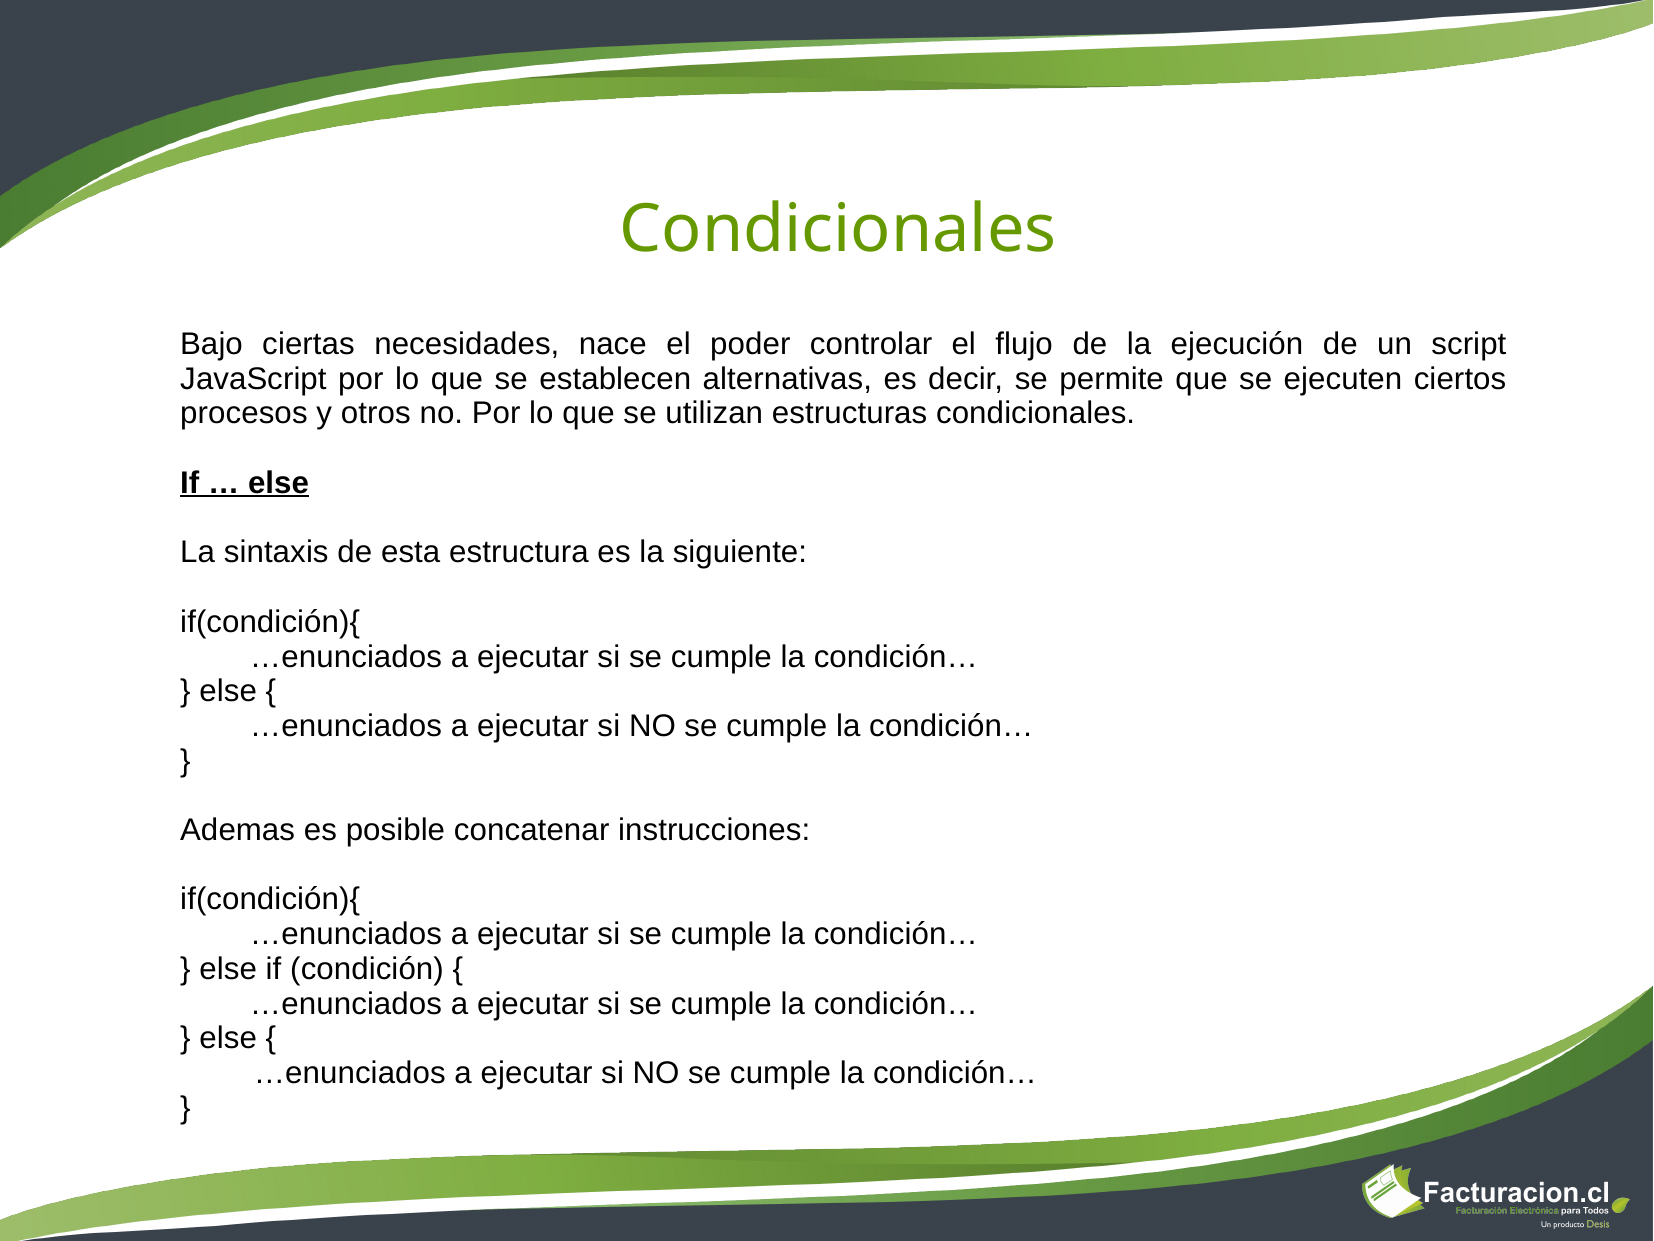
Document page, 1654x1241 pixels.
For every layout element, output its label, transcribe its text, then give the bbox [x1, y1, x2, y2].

picture [0, 0, 1653, 1241]
text_box Condicionales [165, 177, 1512, 286]
text_box Bajo ciertas necesidades, nace el poder controlar el flujo de la ejecución de un script JavaScript por lo que se establecen alternativas, es decir, se permite que se ejecuten ciertos procesos y otros no. Por lo que se utilizan estructuras condicionales. If … else La sintaxis de esta estructura es la siguiente: if(condición){ …enunciados a ejecutar si se cumple la condición… } else { …enunciados a ejecutar si NO se cumple la condición… } Ademas es posible concatenar instrucciones: if(condición){ …enunciados a ejecutar si se cumple la condición… } else if (condición) { …enunciados a ejecutar si se cumple la condición… } else { …enunciados a ejecutar si NO se cumple la condición… } [165, 318, 1524, 1133]
